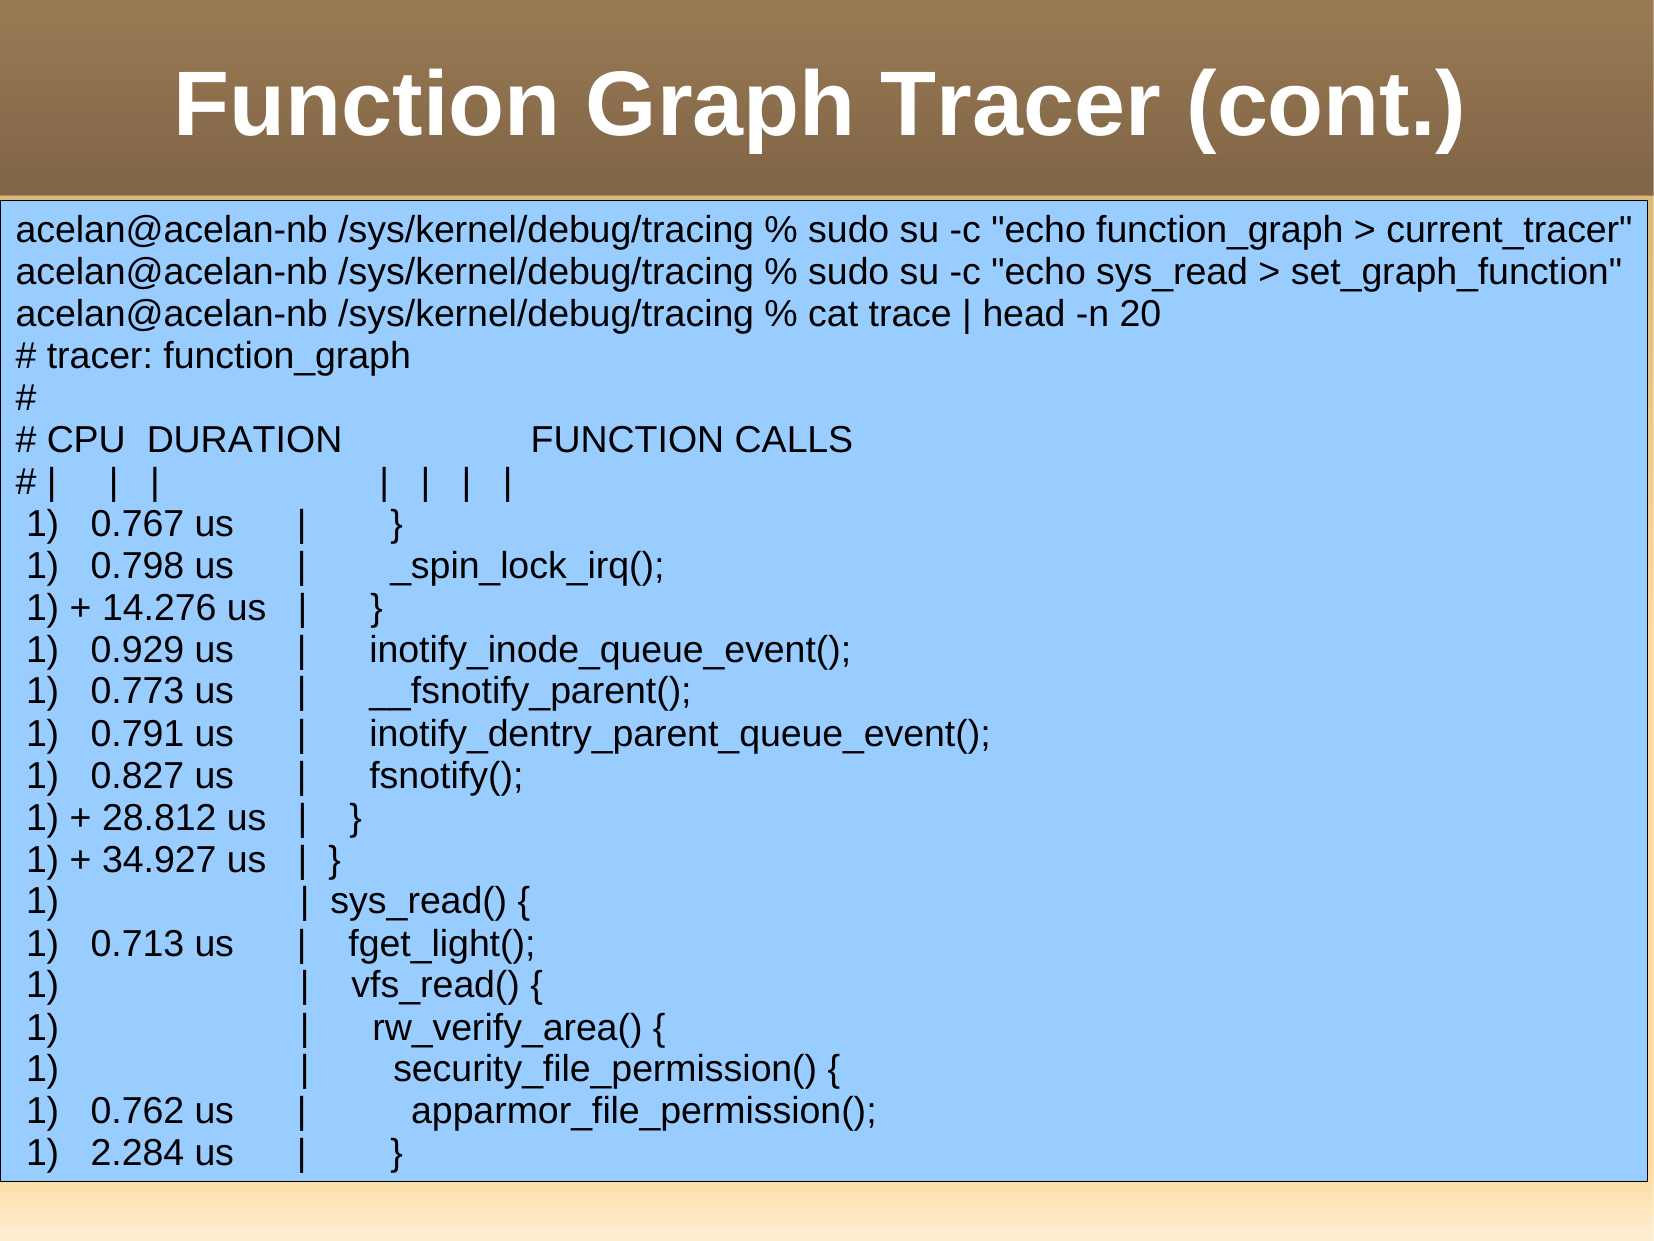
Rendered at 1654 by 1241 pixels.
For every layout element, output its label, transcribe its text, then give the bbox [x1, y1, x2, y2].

text_box acelan@acelan-nb /sys/kernel/debug/tracing % sudo su -c "echo function_graph > current_tracer" acelan@acelan-nb /sys/kernel/debug/tracing % sudo su -c "echo sys_read > set_graph_function" acelan@acelan-nb /sys/kernel/debug/tracing % cat trace | head -n 20 # tracer: function_graph # # CPU DURATION FUNCTION CALLS # | | | | | | | 1) 0.767 us | } 1) 0.798 us | _spin_lock_irq(); 1) + 14.276 us | } 1) 0.929 us | inotify_inode_queue_event(); 1) 0.773 us | __fsnotify_parent(); 1) 0.791 us | inotify_dentry_parent_queue_event(); 1) 0.827 us | fsnotify(); 1) + 28.812 us | } 1) + 34.927 us | } 1) | sys_read() { 1) 0.713 us | fget_light(); 1) | vfs_read() { 1) | rw_verify_area() { 1) | security_file_permission() { 1) 0.762 us | apparmor_file_permission(); 1) 2.284 us | } [0, 200, 1648, 1182]
title Function Graph Tracer (cont.) [76, 7, 1565, 200]
picture [0, 0, 1654, 1241]
